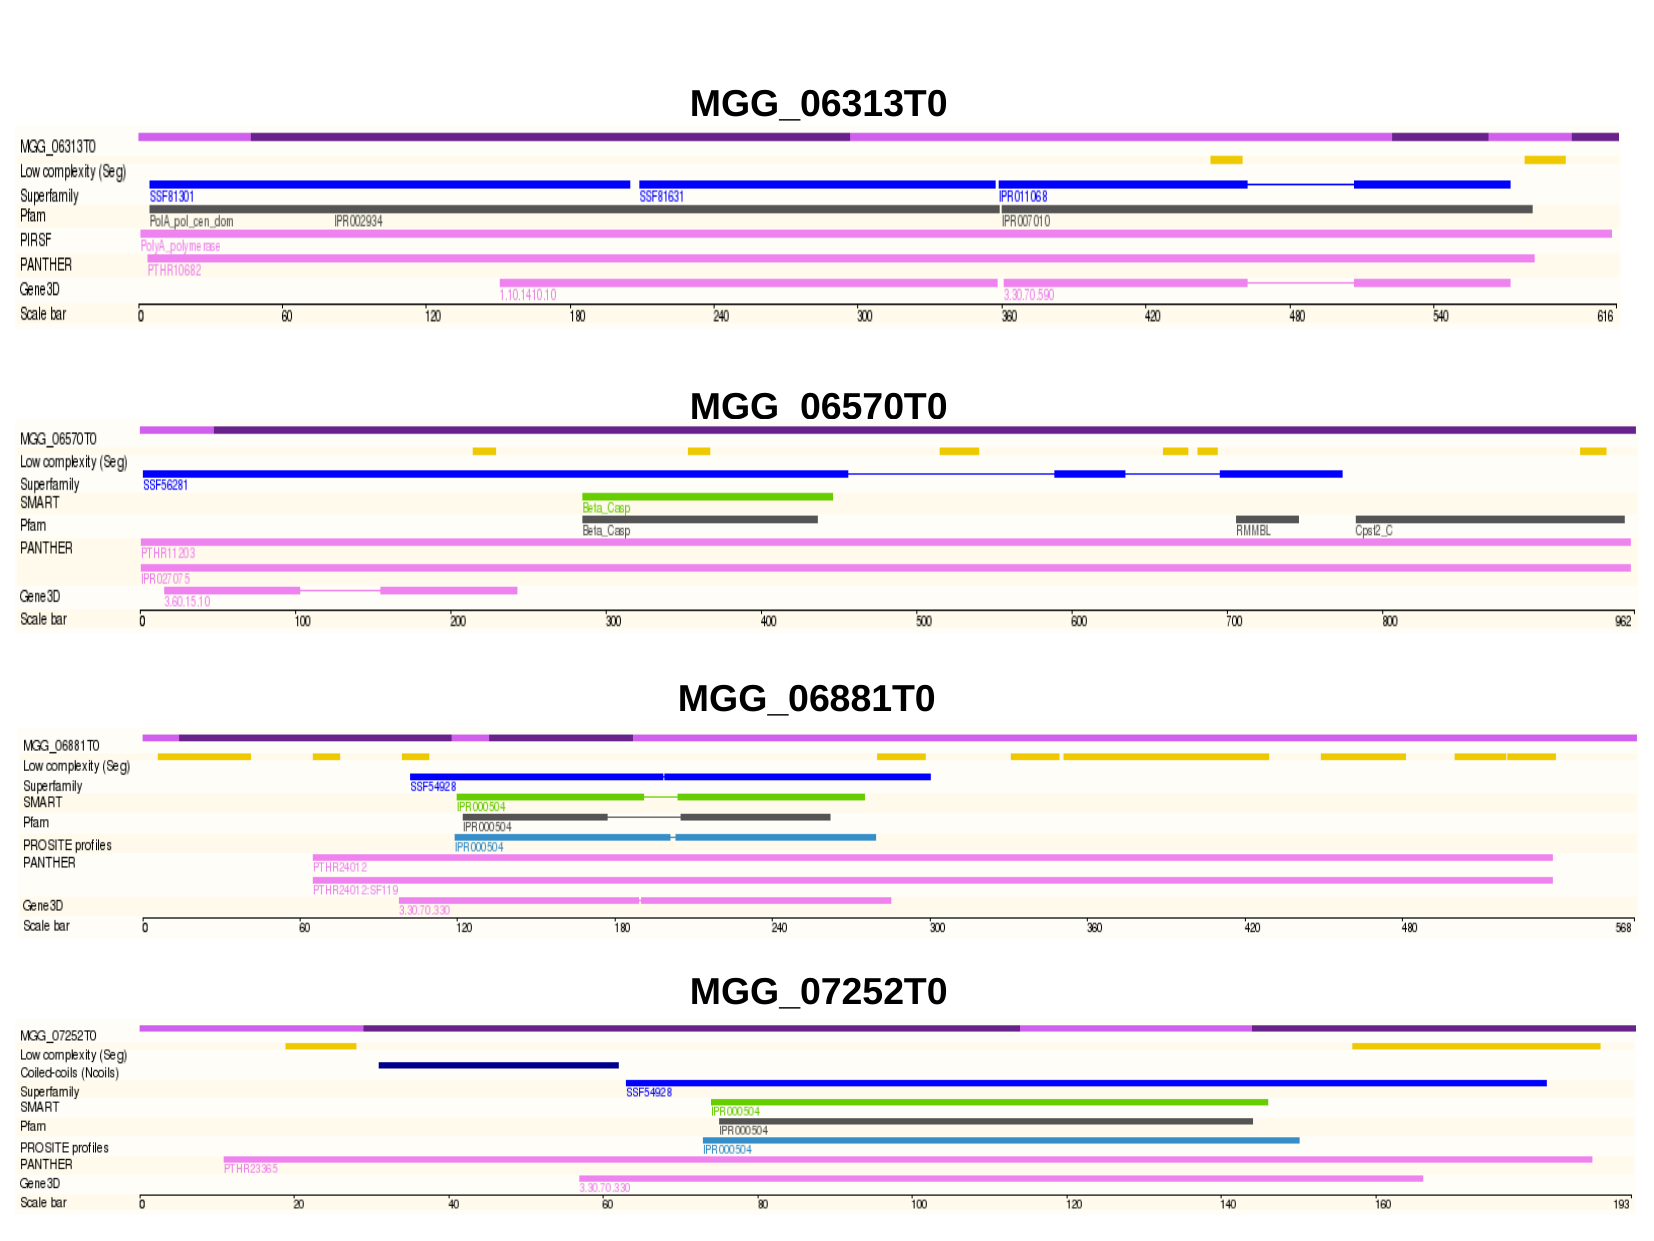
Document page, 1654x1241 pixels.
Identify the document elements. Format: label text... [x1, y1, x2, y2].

picture [15, 419, 1639, 634]
text_box MGG_06570T0 [675, 378, 991, 419]
text_box MGG_07252T0 [675, 963, 991, 1019]
picture [15, 1019, 1636, 1216]
picture [15, 125, 1621, 331]
text_box MGG_06881T0 [663, 670, 979, 727]
picture [18, 728, 1639, 939]
text_box MGG_06313T0 [675, 75, 991, 125]
